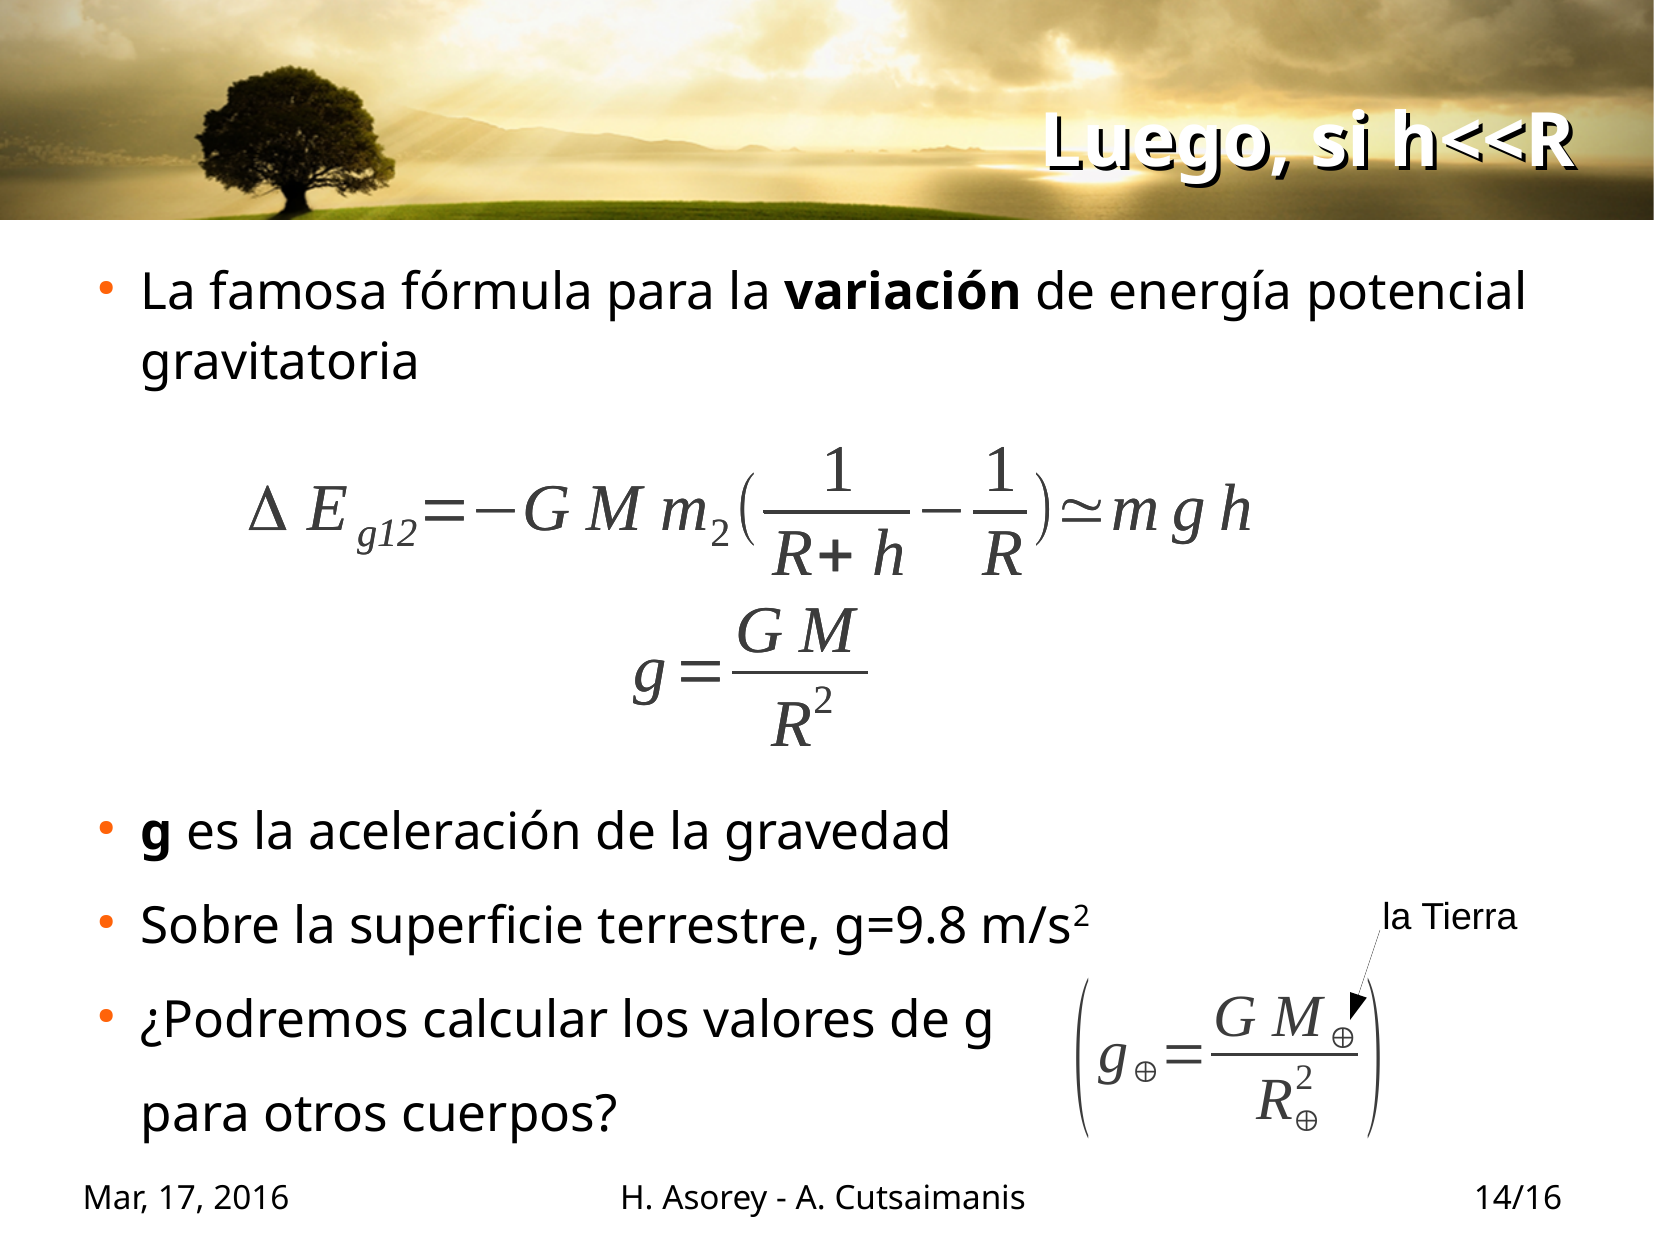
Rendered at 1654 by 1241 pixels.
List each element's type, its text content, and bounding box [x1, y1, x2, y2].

chart [1065, 975, 1391, 1143]
text_box la Tierra [1367, 888, 1533, 946]
chart [240, 432, 1260, 761]
list La famosa fórmula para la variación de energía potencial gravitatoria g es la aceleración de la gravedad Sobre la superficie terrestre, g=9.8 m/s2 ¿Podremos calcular los valores de g para otros cuerpos? [82, 255, 1571, 1156]
title Luego, si h<<R [86, 49, 1576, 226]
picture [0, 0, 1654, 220]
